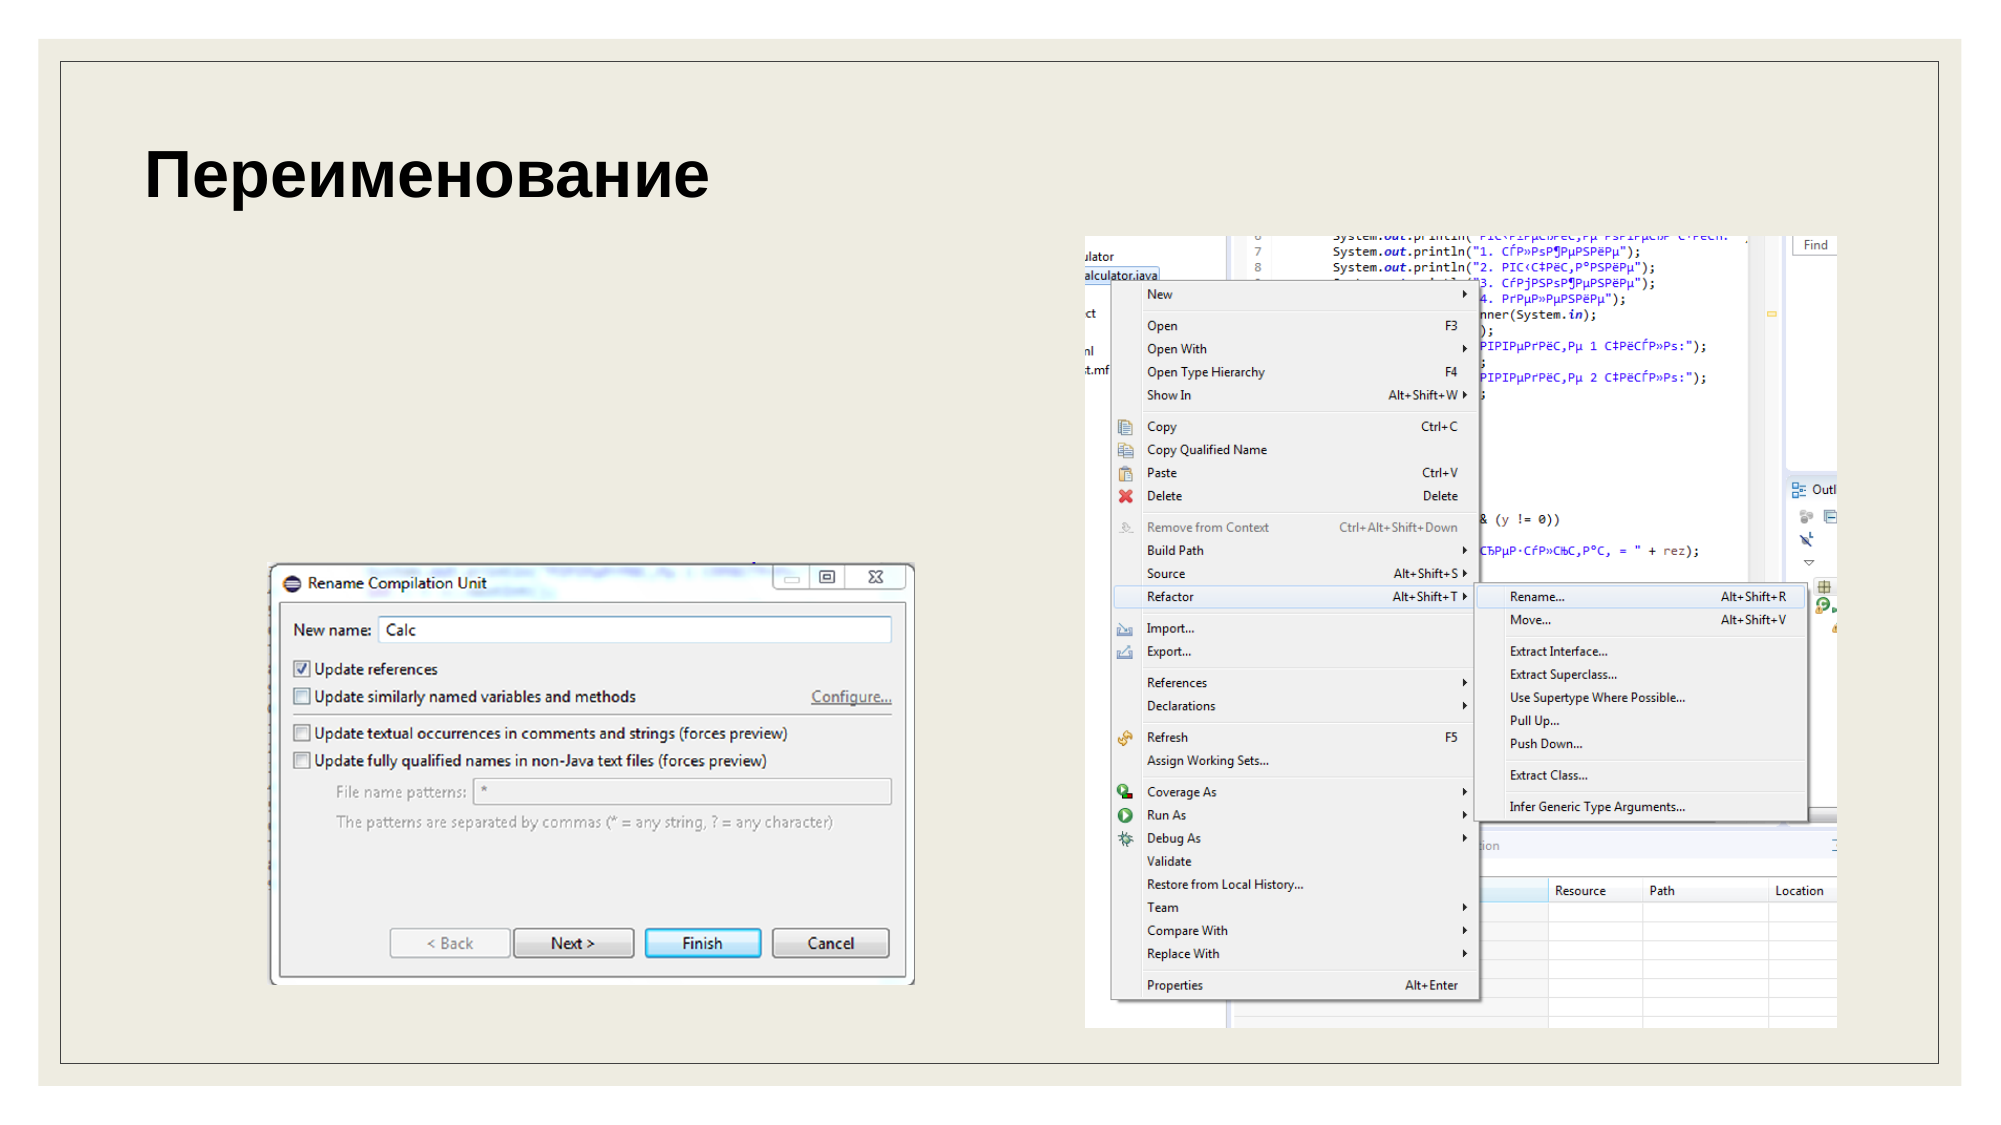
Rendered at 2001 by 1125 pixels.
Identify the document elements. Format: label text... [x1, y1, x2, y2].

text_box Переименование [129, 129, 737, 219]
picture [267, 562, 915, 985]
picture [1085, 236, 1837, 1028]
